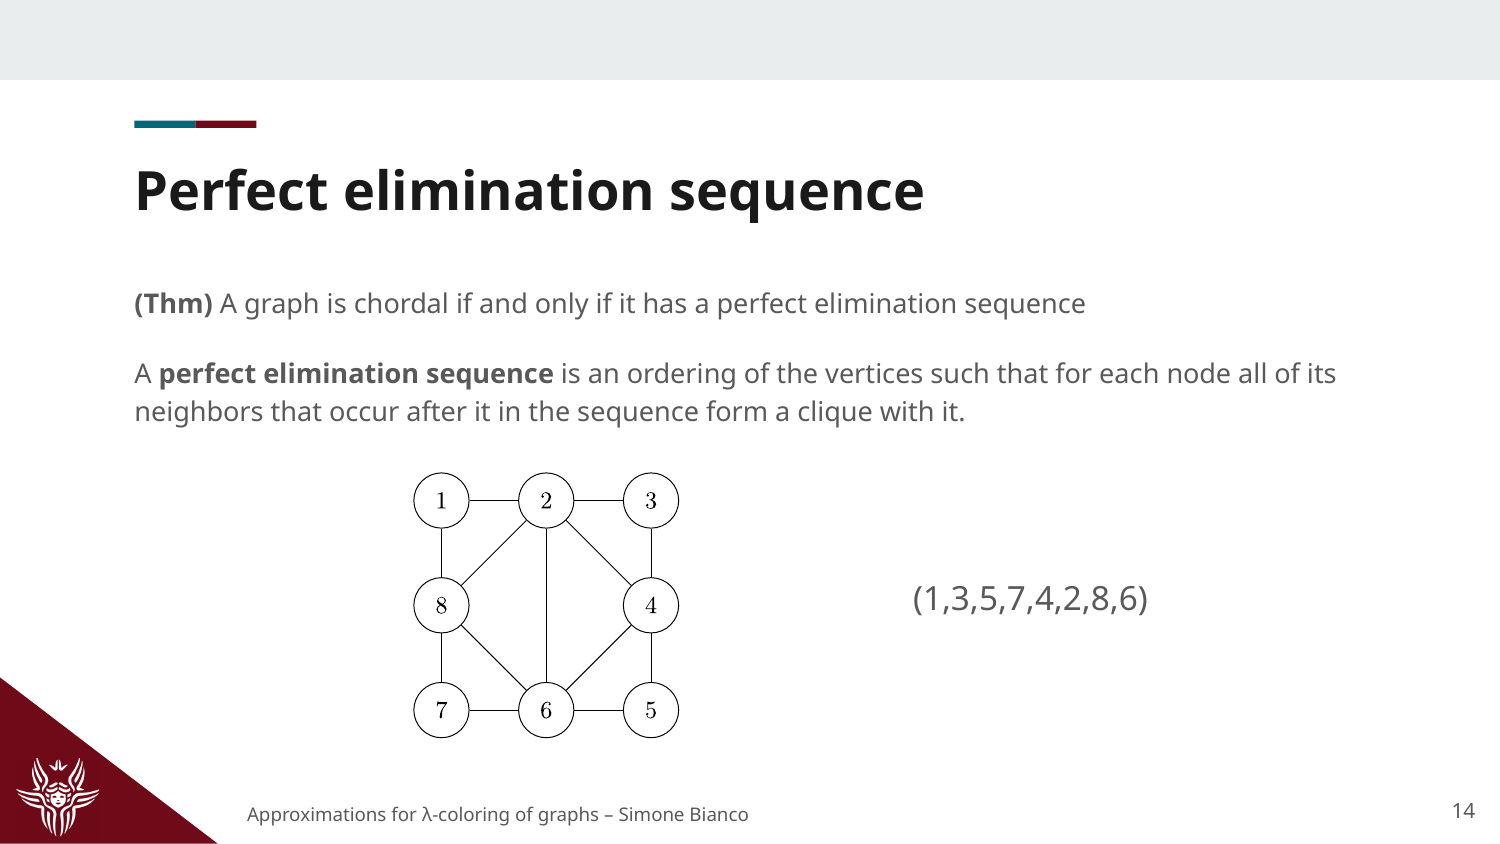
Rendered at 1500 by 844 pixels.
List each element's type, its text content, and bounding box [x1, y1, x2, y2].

picture [16, 758, 100, 839]
text_box Approximations for λ-coloring of graphs – Simone Bianco [232, 783, 1193, 839]
list (Thm) A graph is chordal if and only if it has a perfect elimination sequence A perfect elimination sequence is an ordering of the vertices such that for each node all of its neighbors that occur after it in the sequence form a clique with it. [119, 266, 1418, 637]
picture [413, 472, 680, 739]
title Perfect elimination sequence [119, 141, 1381, 230]
slide_number <number> [1400, 779, 1491, 844]
text_box (1,3,5,7,4,2,8,6) [879, 561, 1182, 665]
